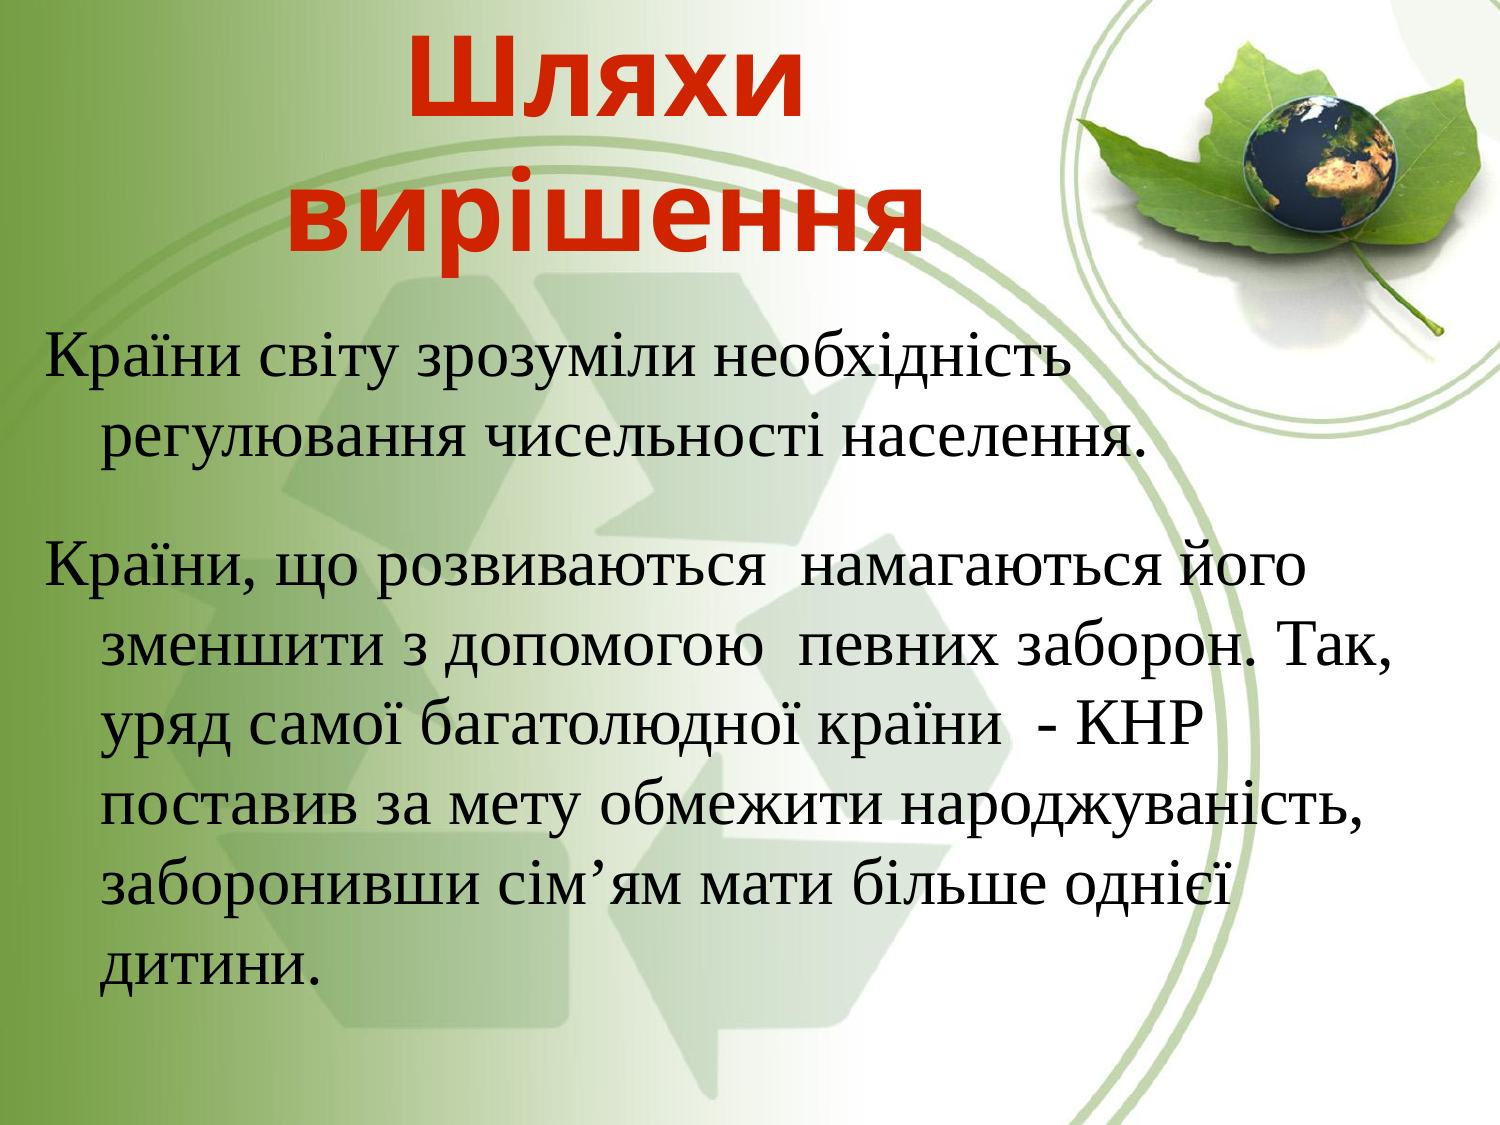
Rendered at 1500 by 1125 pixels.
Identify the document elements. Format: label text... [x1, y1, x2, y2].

picture [0, 0, 1500, 1125]
title Шляхи вирішення [75, 45, 1138, 233]
list Країни світу зрозуміли необхідність регулювання чисельності населення. Країни, що розвиваються намагаються його зменшити з допомогою певних заборон. Так, уряд самої багатолюдної країни - КНР поставив за мету обмежити народжуваність, заборонивши сім’ям мати більше однієї дитини. [29, 302, 1455, 1045]
